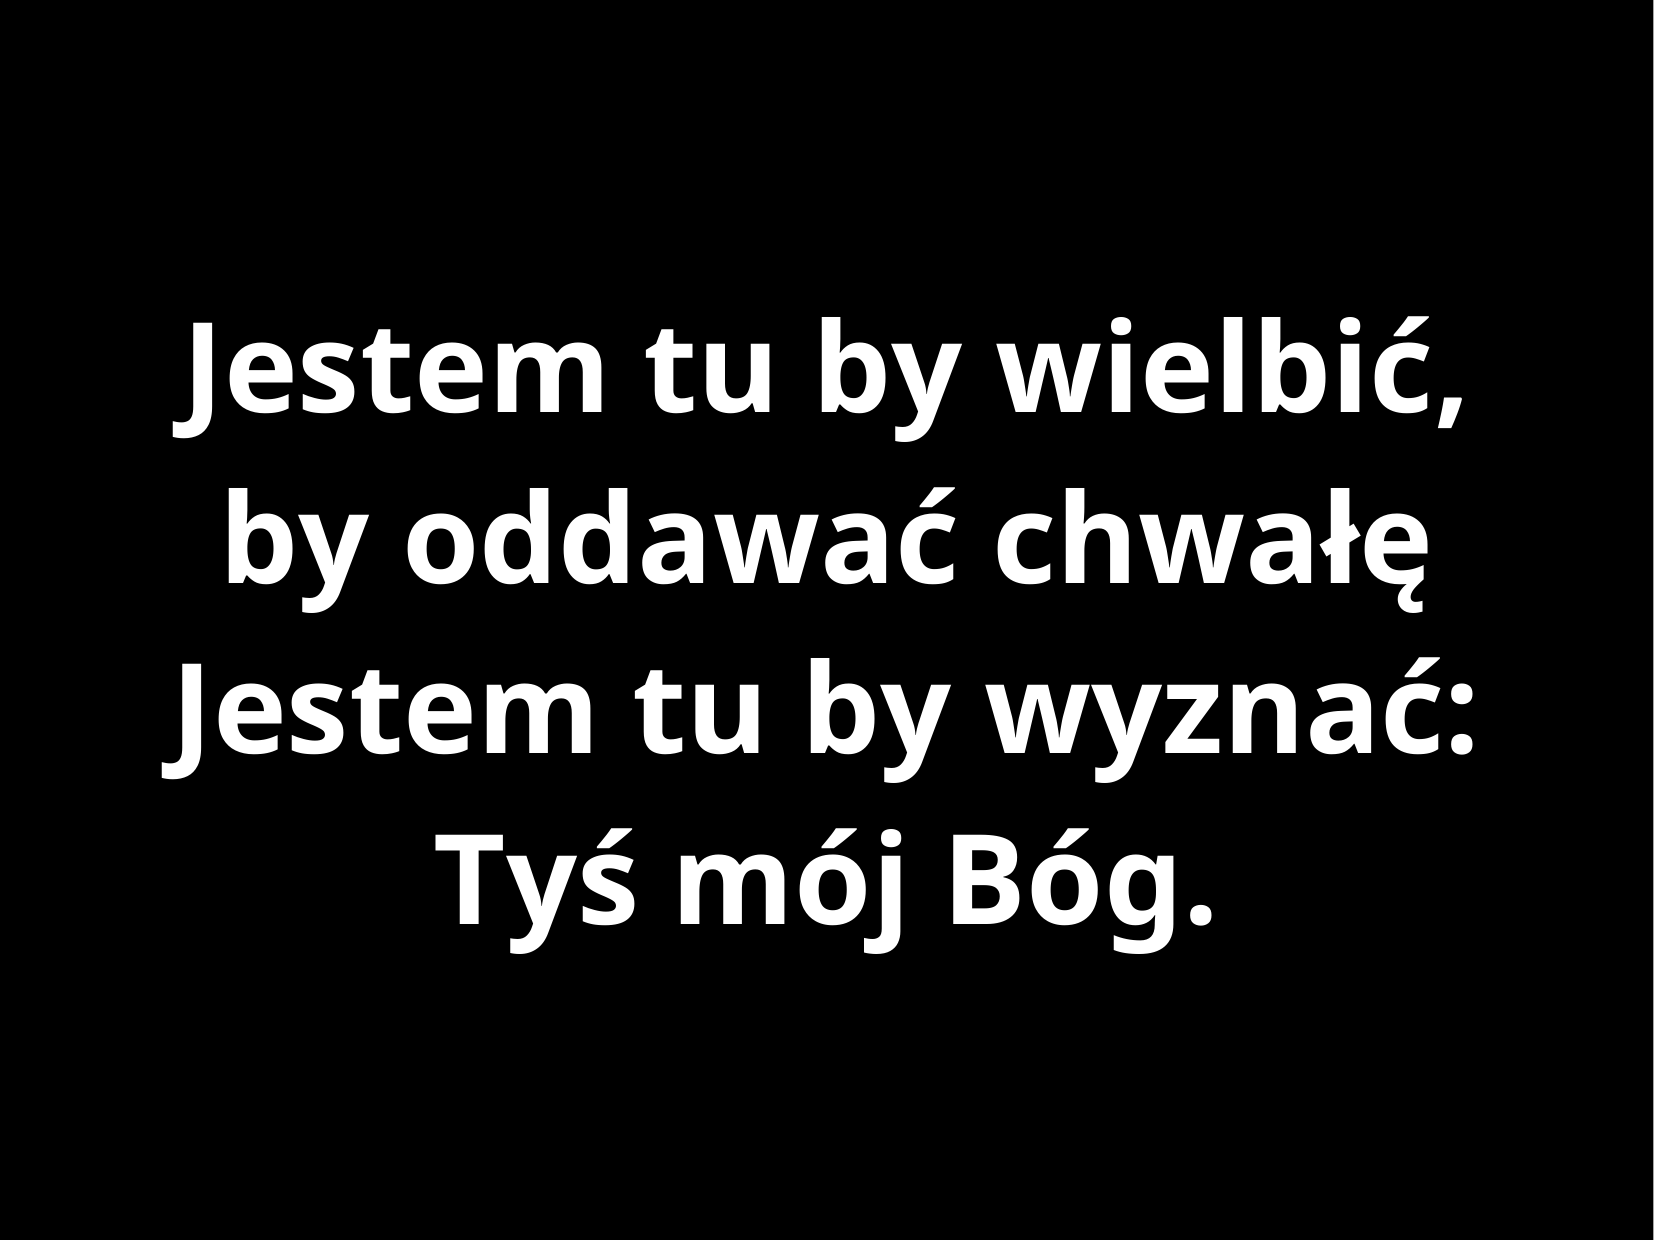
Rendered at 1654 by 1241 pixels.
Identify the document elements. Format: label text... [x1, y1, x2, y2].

title Jestem tu by wielbić, by oddawać chwałę Jestem tu by wyznać: Tyś mój Bóg. [0, 0, 1654, 1241]
